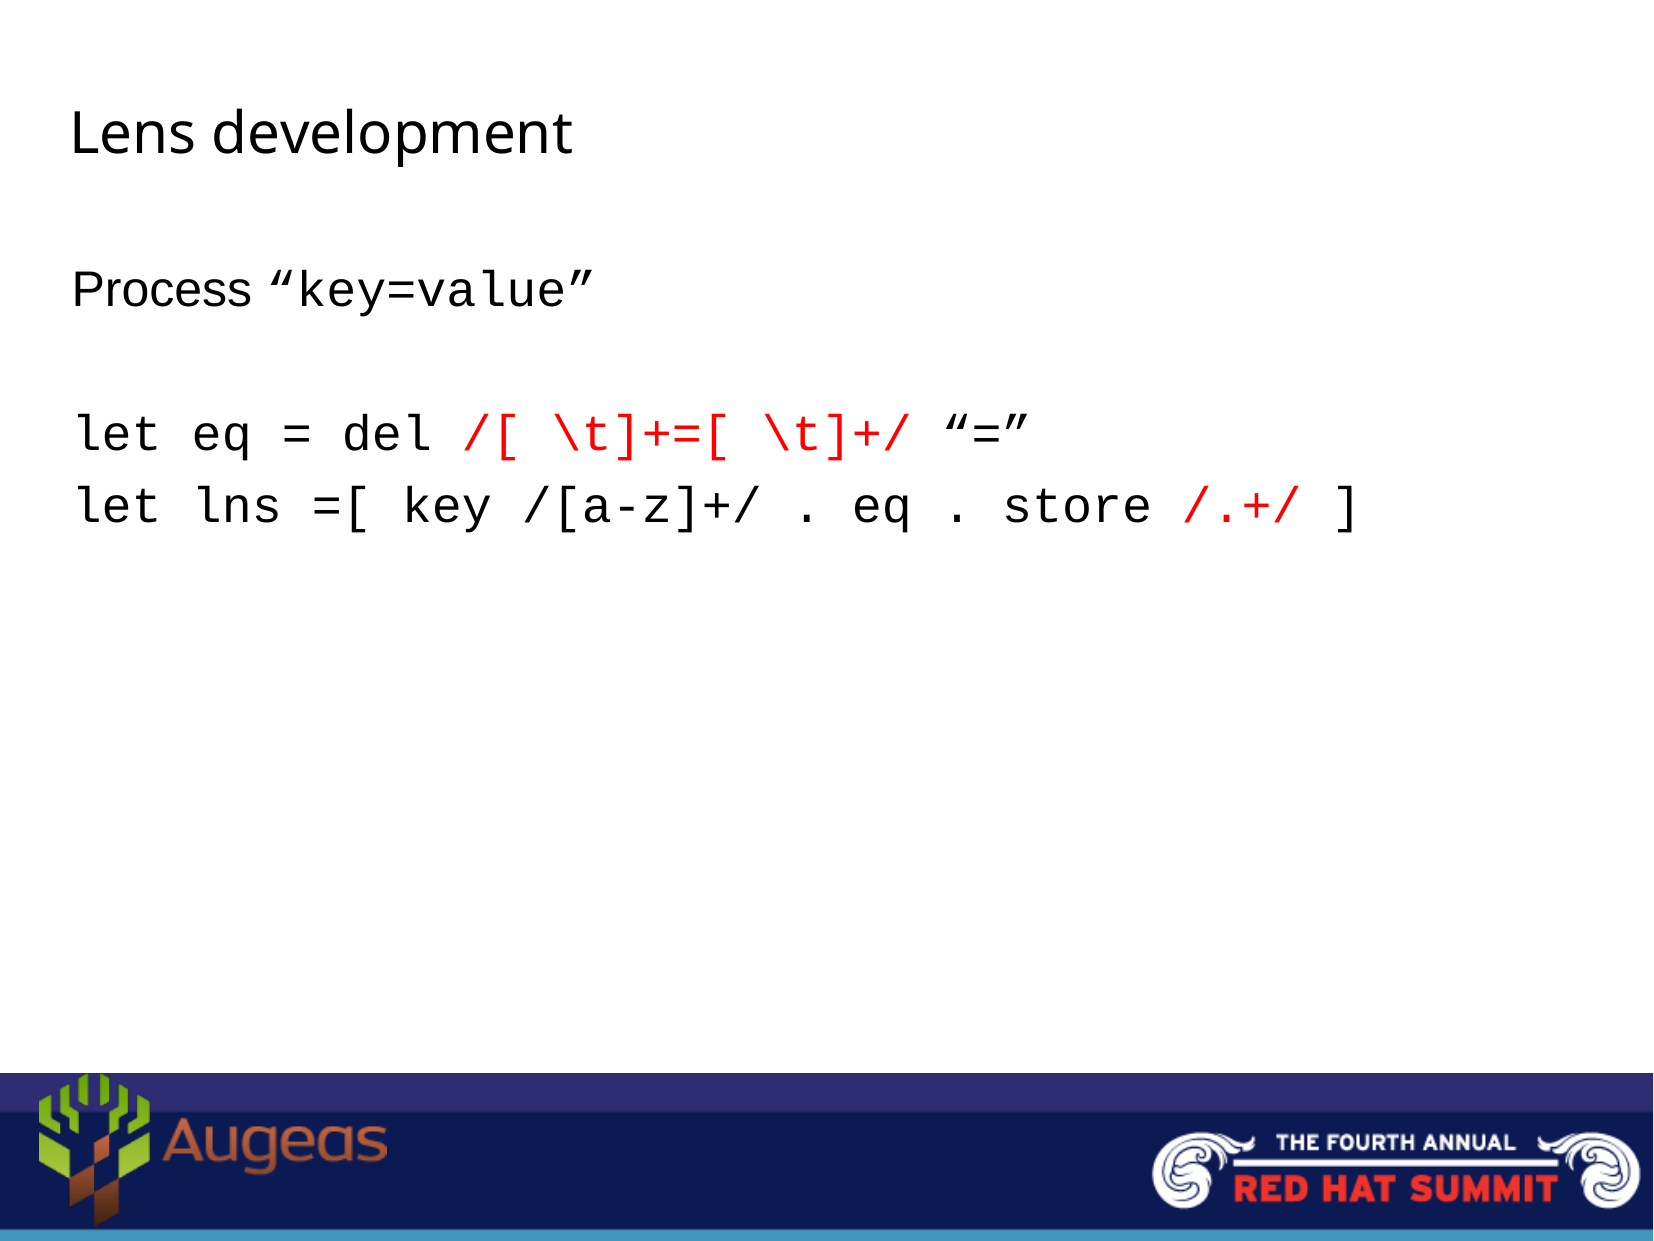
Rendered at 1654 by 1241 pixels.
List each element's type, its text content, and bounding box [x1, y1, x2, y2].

title Lens development [69, 71, 1501, 190]
picture [0, 1073, 1654, 1241]
list Process “key=value” let eq = del /[ \t]+=[ \t]+/ “=” let lns =[ key /[a-z]+/ . eq . store /.+/ ] [71, 188, 1495, 1097]
